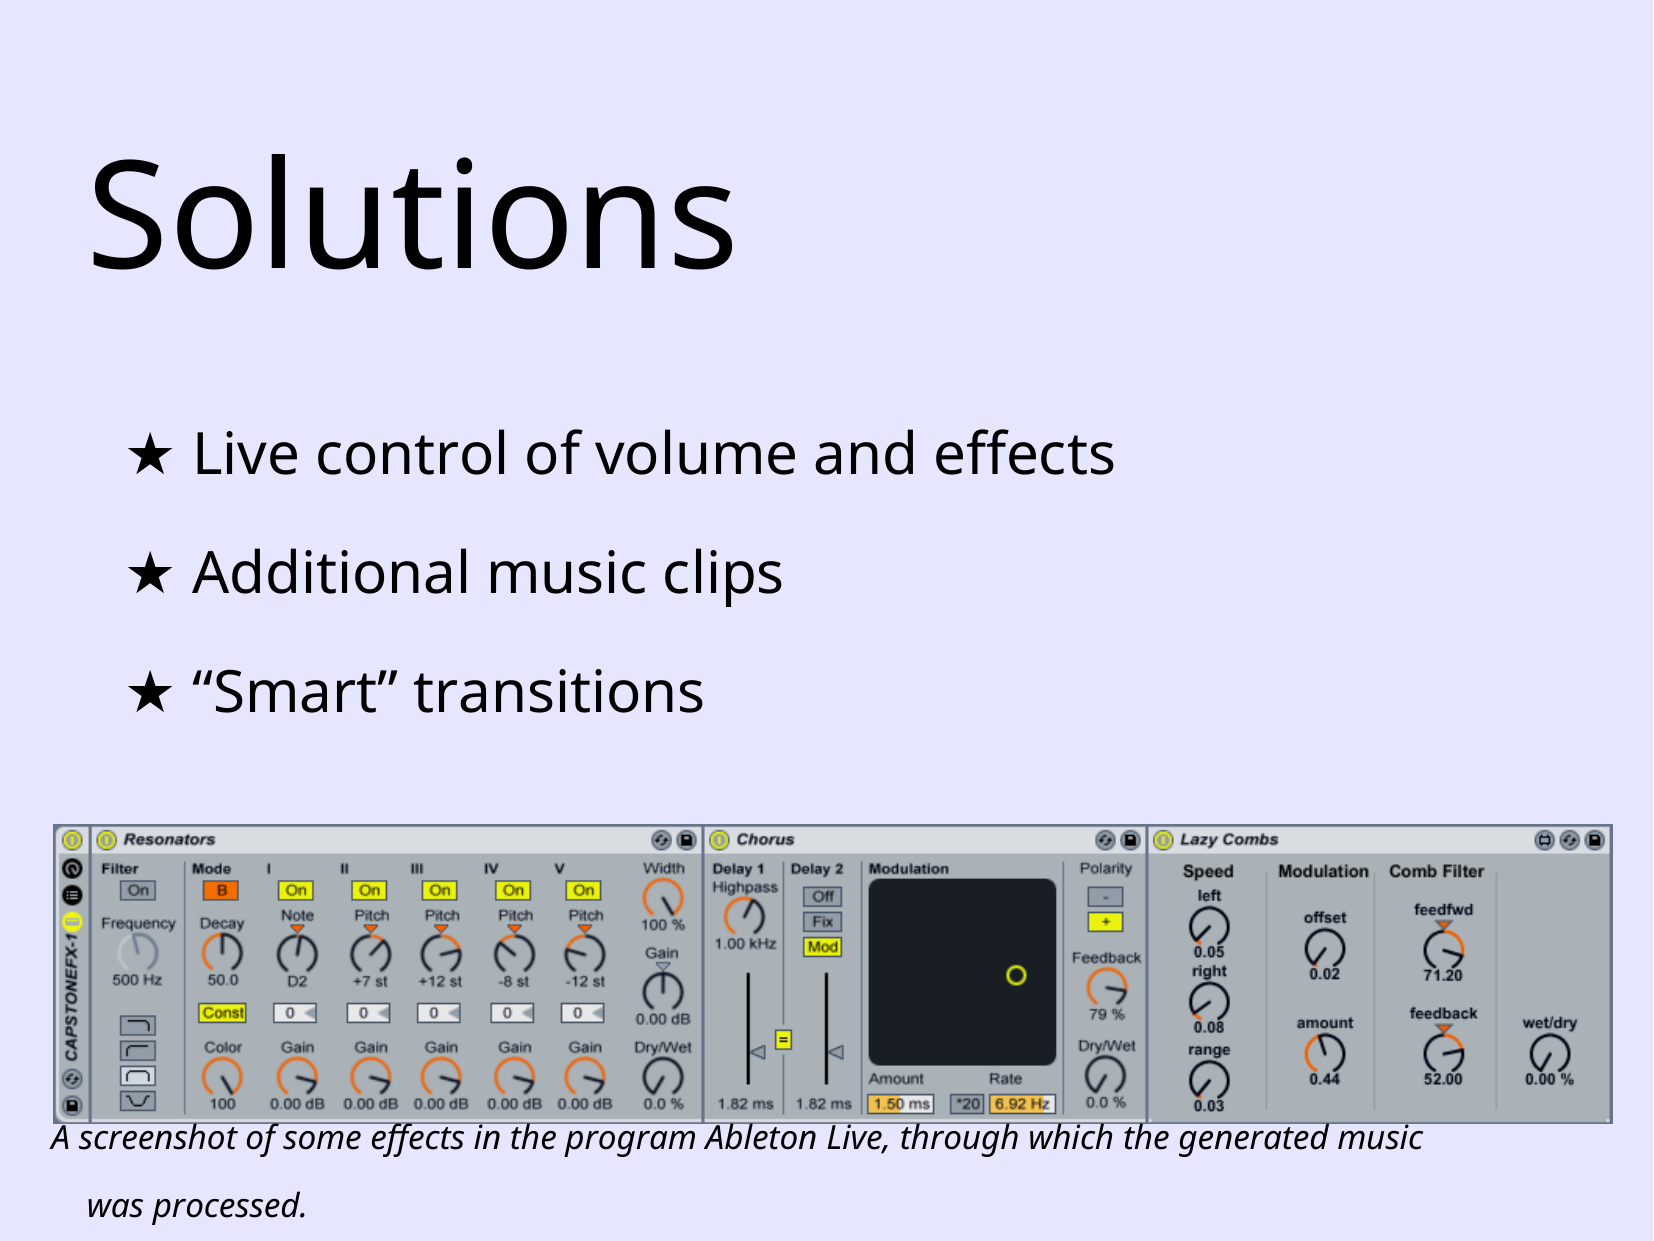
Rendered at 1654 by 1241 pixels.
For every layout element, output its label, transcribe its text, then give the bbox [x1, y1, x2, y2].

picture [53, 824, 1613, 1124]
subtitle ★ Live control of volume and effects ★ Additional music clips ★ “Smart” transitions [124, 352, 1613, 751]
text_box A screenshot of some effects in the program Ableton Live, through which the generated music was processed. [51, 1130, 1477, 1188]
title Solutions [86, 82, 1575, 338]
